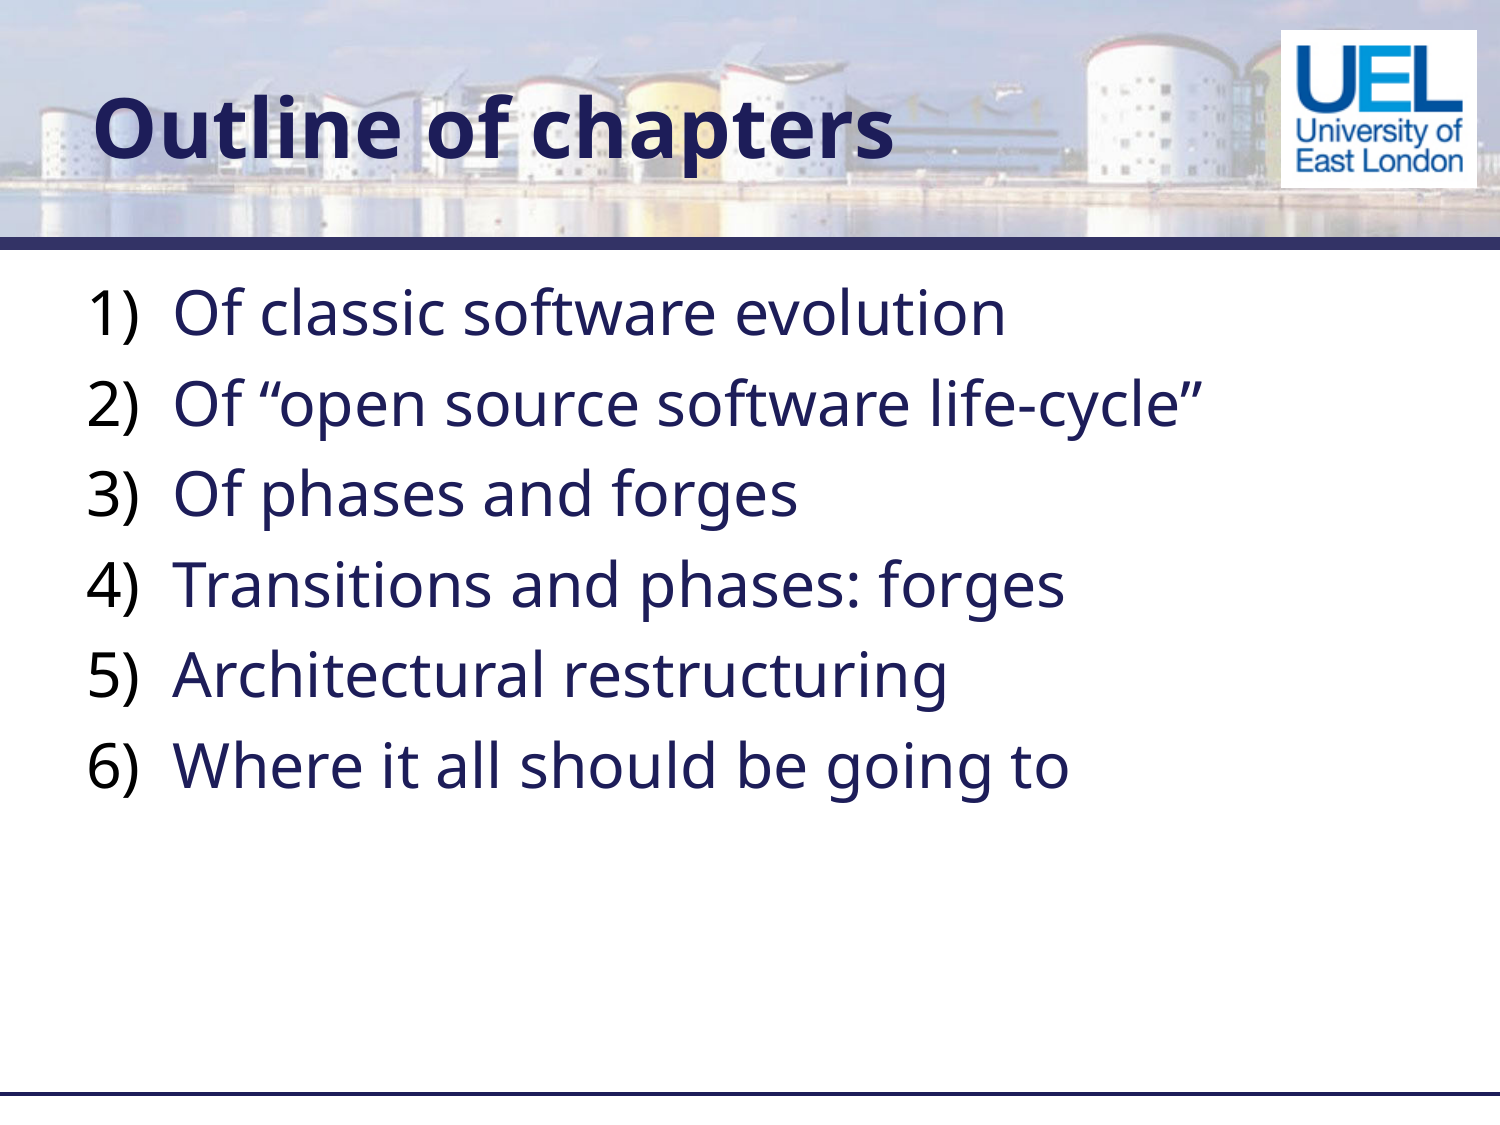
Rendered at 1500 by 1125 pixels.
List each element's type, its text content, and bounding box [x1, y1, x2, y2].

list Of classic software evolution Of “open source software life-cycle” Of phases and forges Transitions and phases: forges Architectural restructuring Where it all should be going to [70, 265, 1418, 1093]
title Outline of chapters [76, 66, 1247, 185]
picture [0, 0, 1500, 237]
